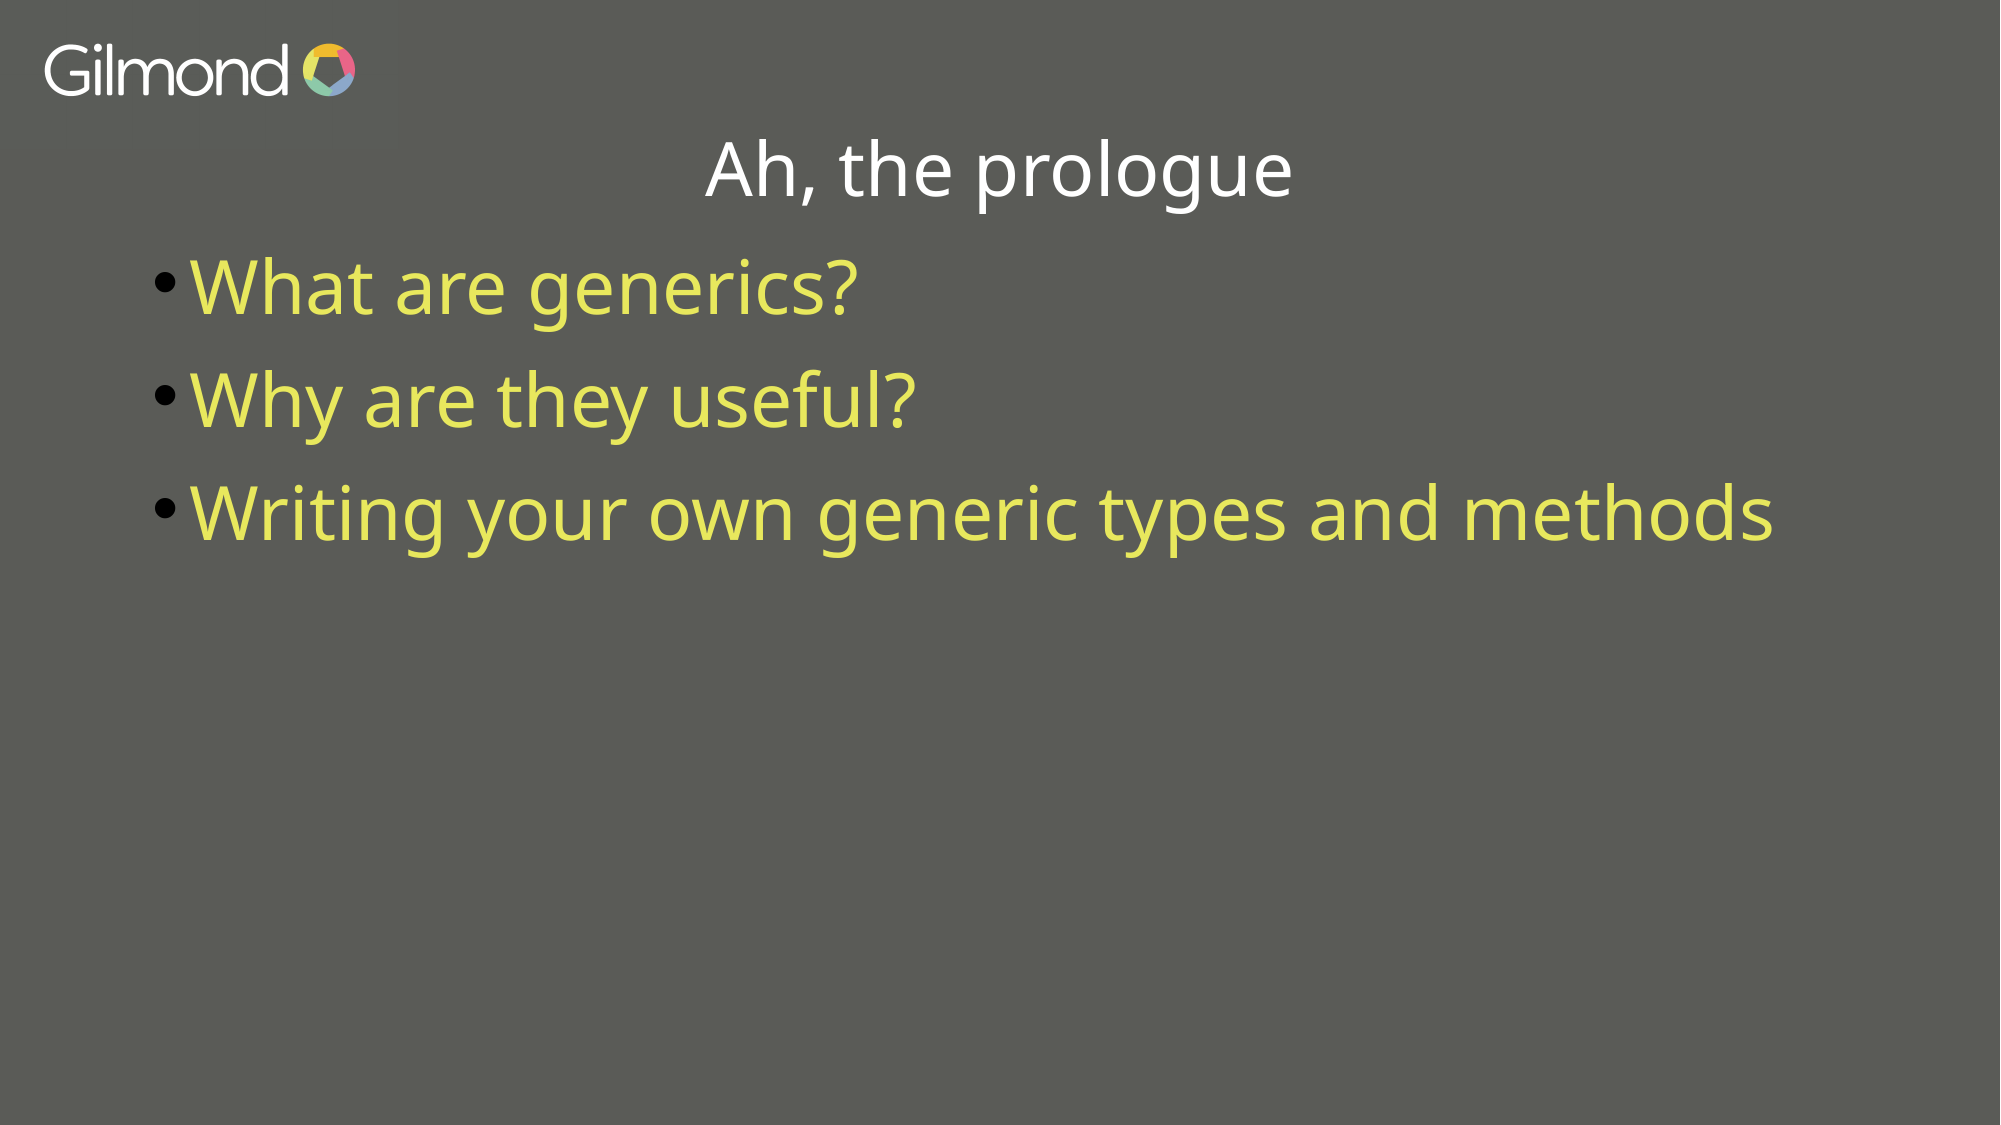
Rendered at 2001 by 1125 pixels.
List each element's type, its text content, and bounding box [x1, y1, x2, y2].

title Ah, the prologue [137, 59, 1863, 233]
picture [0, 0, 399, 149]
list What are generics? Why are they useful? Writing your own generic types and methods [137, 233, 1863, 1053]
